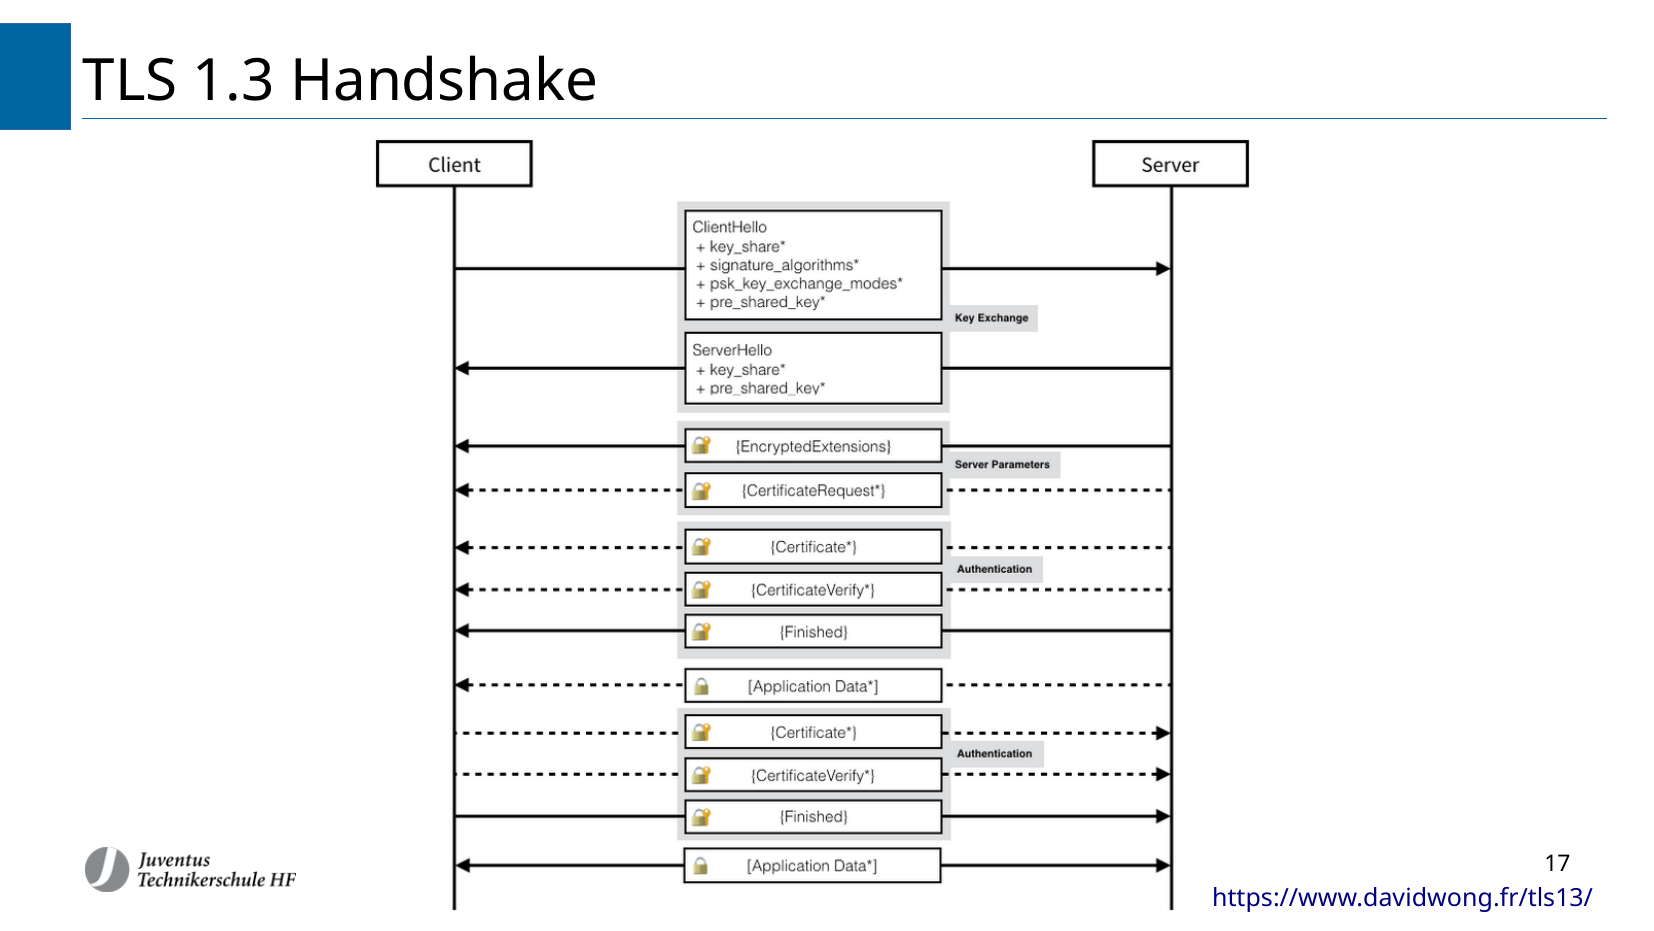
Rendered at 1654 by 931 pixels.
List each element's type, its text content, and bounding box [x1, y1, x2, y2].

text_box https://www.davidwong.fr/tls13/ [1197, 872, 1597, 918]
picture [85, 847, 296, 892]
picture [373, 136, 1253, 912]
title TLS 1.3 Handshake [82, 37, 1571, 119]
